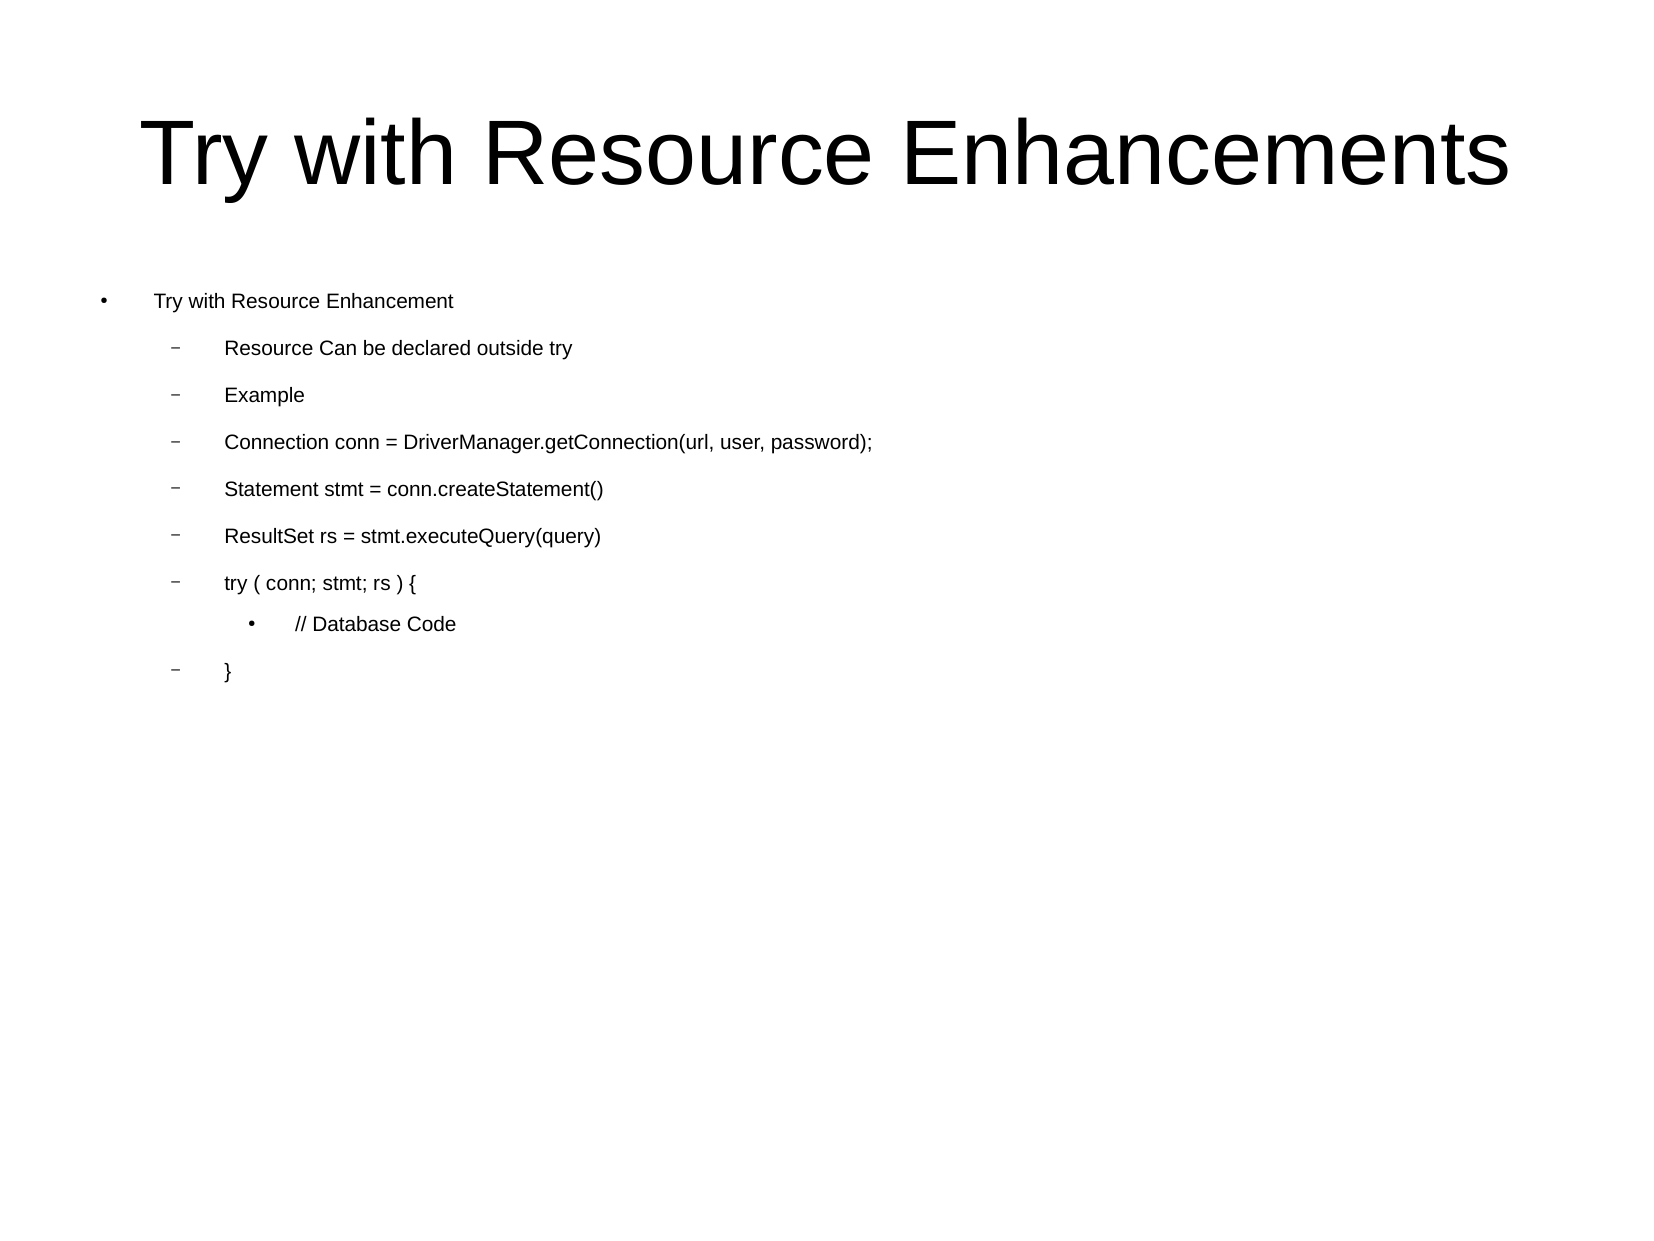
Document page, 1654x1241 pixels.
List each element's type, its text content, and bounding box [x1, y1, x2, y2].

title Try with Resource Enhancements [82, 49, 1571, 257]
list Try with Resource Enhancement Resource Can be declared outside try Example Connection conn = DriverManager.getConnection(url, user, password); Statement stmt = conn.createStatement() ResultSet rs = stmt.executeQuery(query) try ( conn; stmt; rs ) { // Database Code } [82, 290, 1606, 1216]
